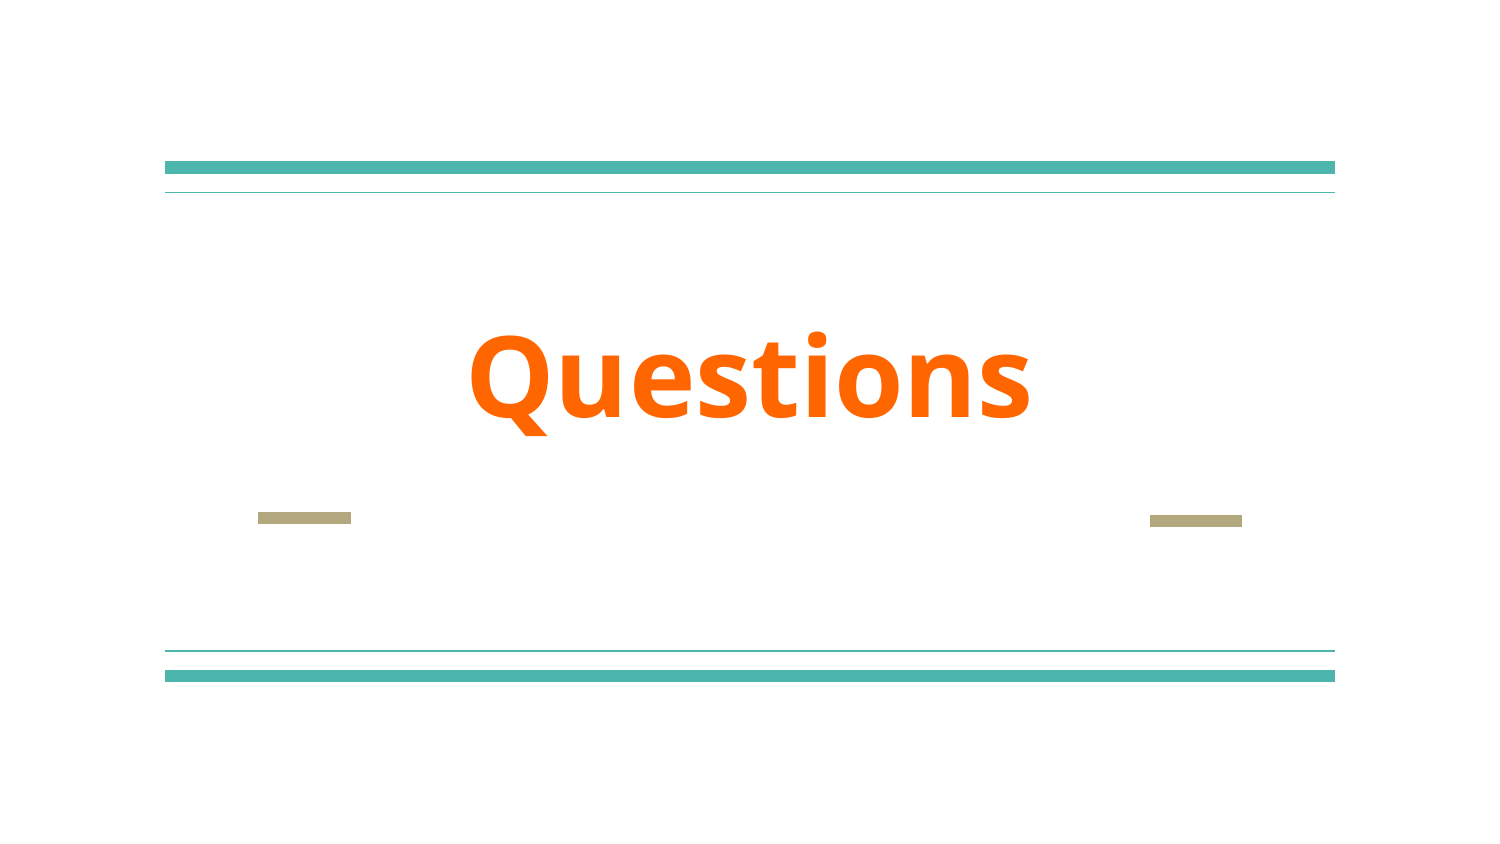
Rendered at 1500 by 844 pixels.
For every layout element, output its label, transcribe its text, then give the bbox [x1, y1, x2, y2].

title Questions [164, 287, 1336, 456]
